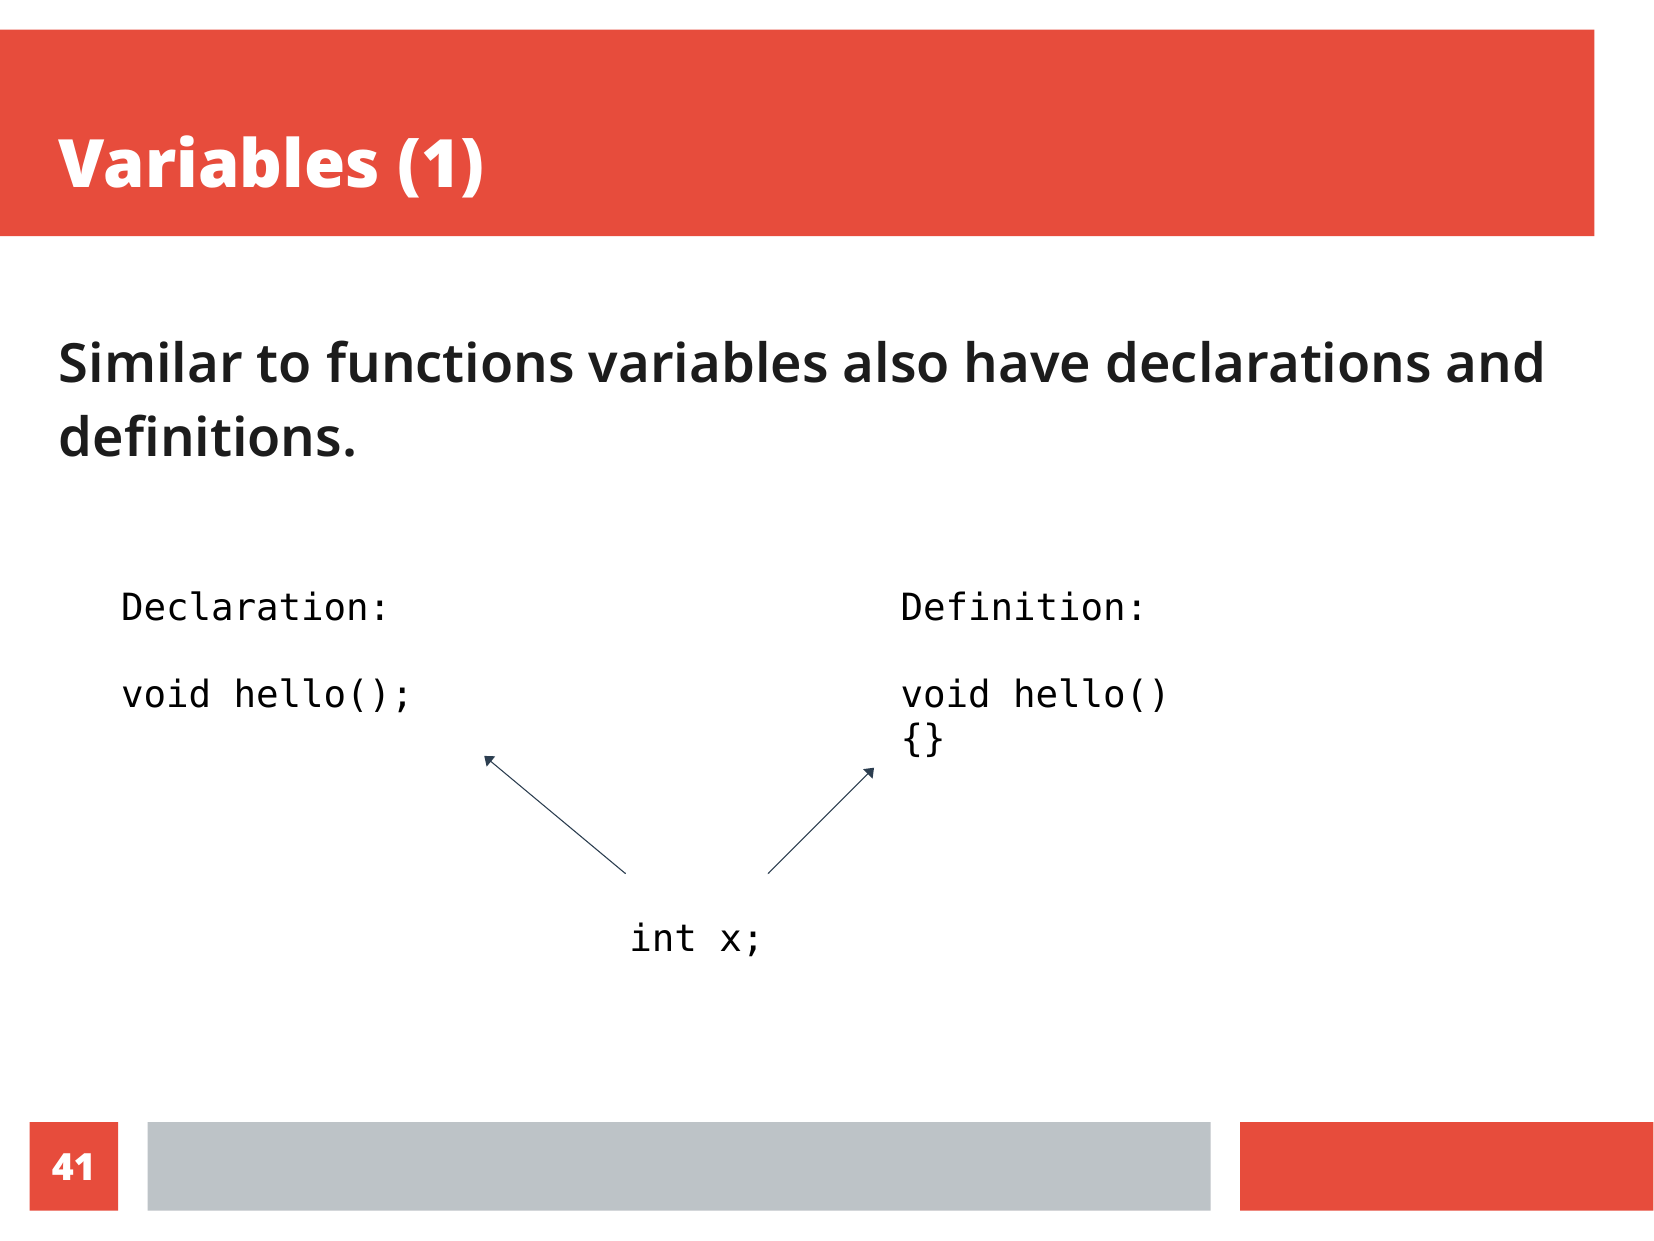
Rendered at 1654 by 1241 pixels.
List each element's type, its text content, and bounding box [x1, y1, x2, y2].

text_box int x; [496, 909, 898, 1146]
list Similar to functions variables also have declarations and definitions. [59, 324, 1565, 544]
text_box Definition: void hello() {} [885, 578, 1288, 815]
text_box Declaration: void hello(); [106, 578, 508, 815]
title Variables (1) [59, 59, 1595, 207]
